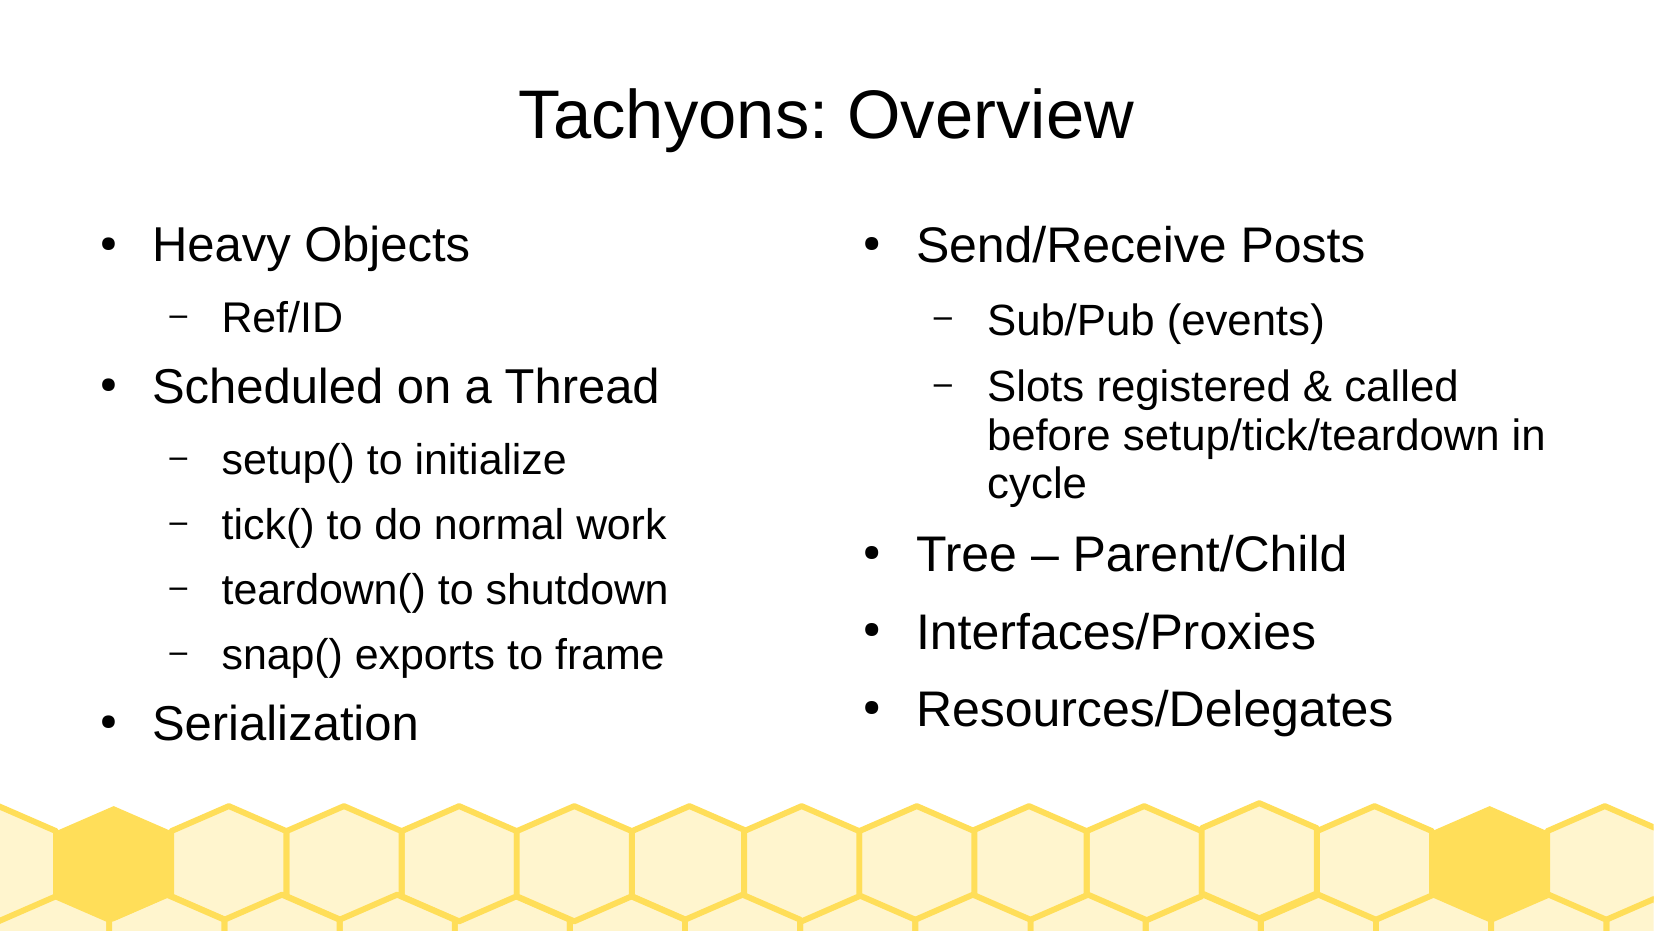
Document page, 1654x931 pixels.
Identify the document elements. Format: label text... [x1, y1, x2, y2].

list Send/Receive Posts Sub/Pub (events) Slots registered & called before setup/tick/teardown in cycle Tree – Parent/Child Interfaces/Proxies Resources/Delegates [845, 217, 1572, 758]
list Heavy Objects Ref/ID Scheduled on a Thread setup() to initialize tick() to do normal work teardown() to shutdown snap() exports to frame Serialization [82, 217, 809, 758]
title Tachyons: Overview [82, 37, 1571, 193]
